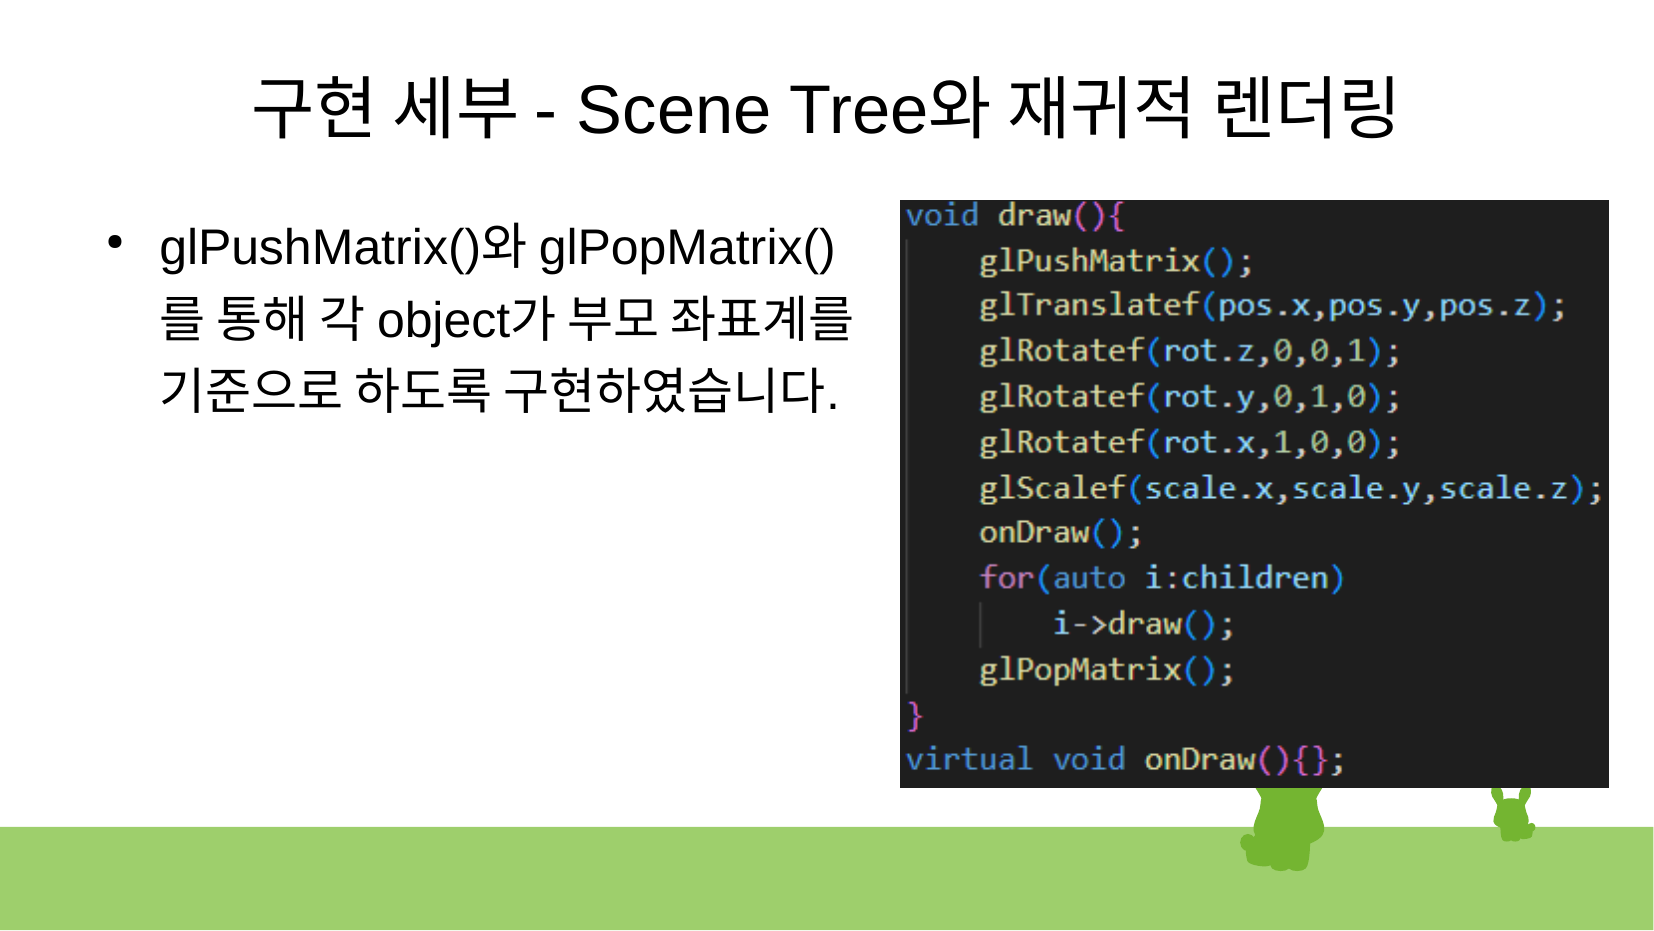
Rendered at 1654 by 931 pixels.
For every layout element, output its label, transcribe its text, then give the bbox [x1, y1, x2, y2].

list glPushMatrix()와 glPopMatrix()를 통해 각 object가 부모 좌표계를 기준으로 하도록 구현하였습니다. [88, 206, 863, 739]
title 구현 세부 - Scene Tree와 재귀적 렌더링 [88, 29, 1565, 178]
picture [900, 200, 1609, 788]
